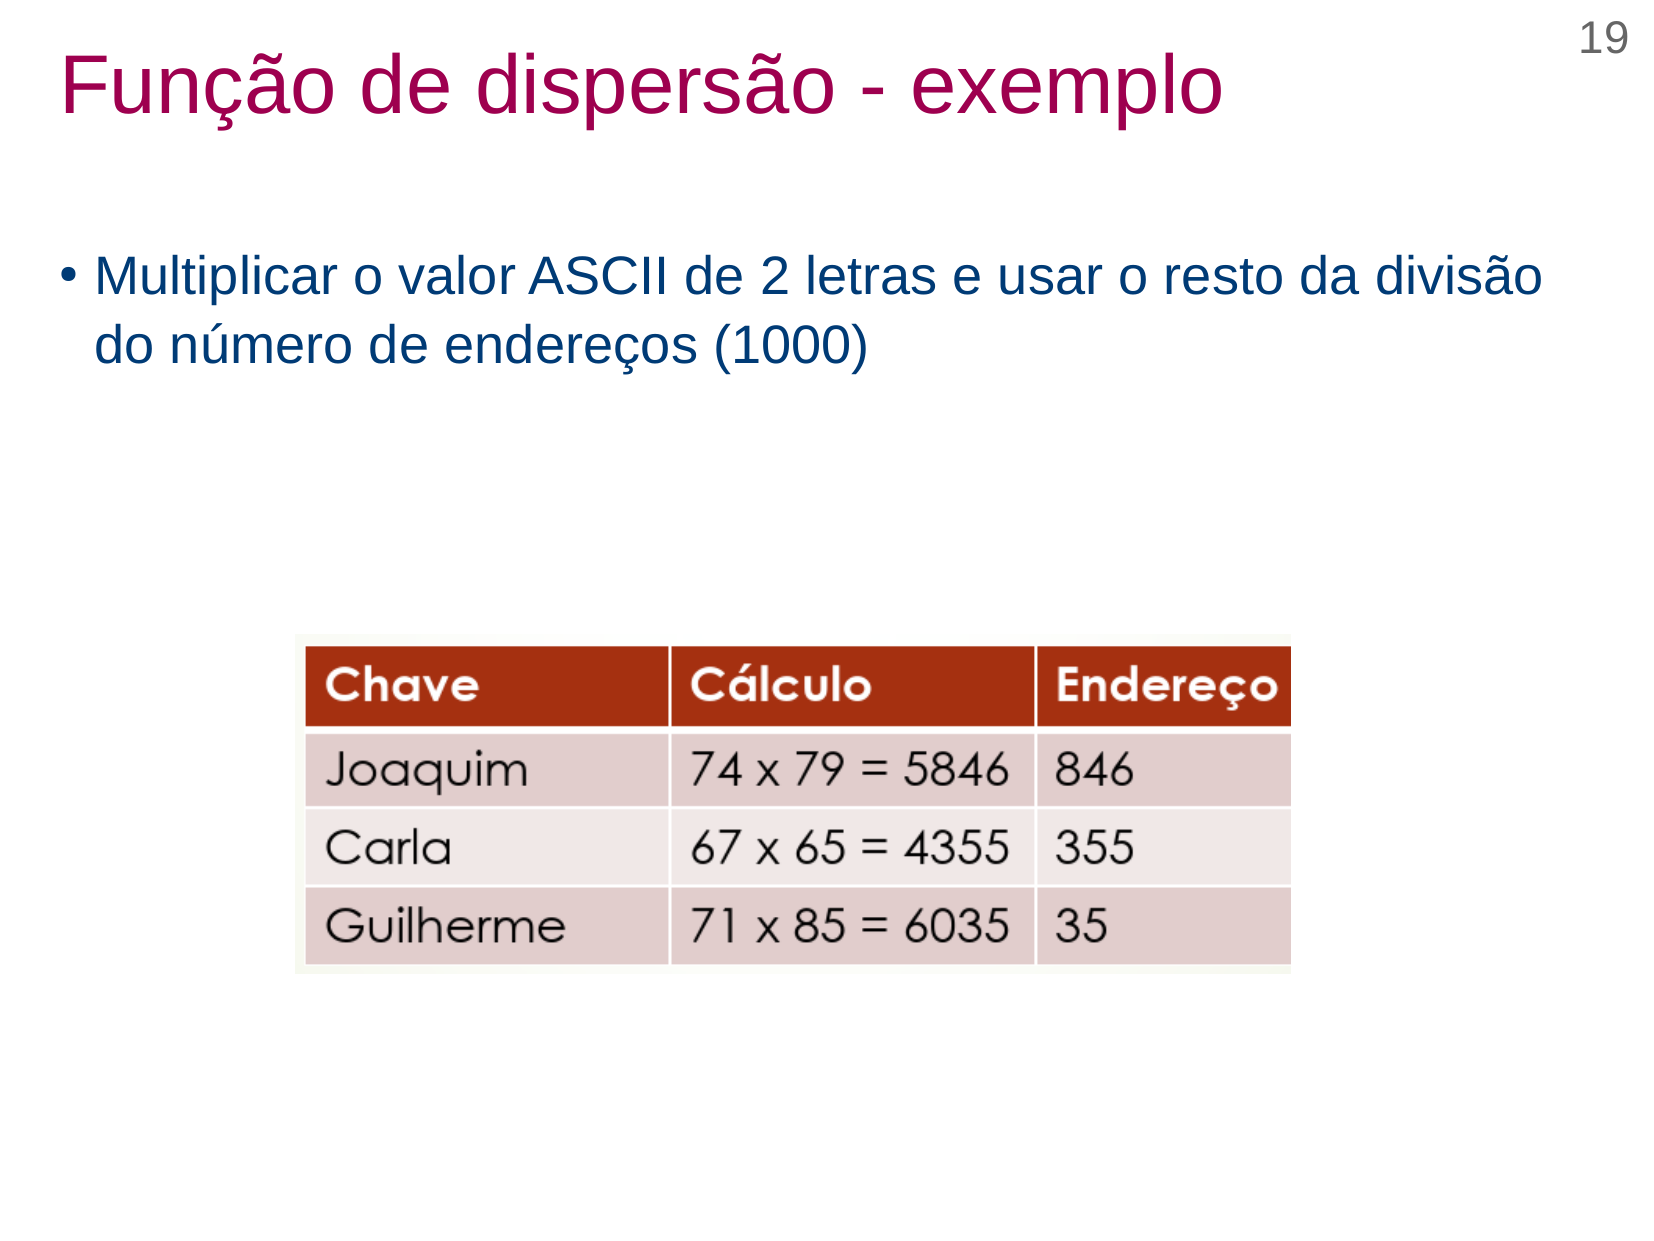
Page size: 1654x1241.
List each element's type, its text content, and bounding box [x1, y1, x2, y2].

picture [295, 634, 1291, 974]
list Multiplicar o valor ASCII de 2 letras e usar o resto da divisão do número de endereços (1000) [59, 236, 1595, 1211]
title Função de dispersão - exemplo [59, 29, 1595, 148]
